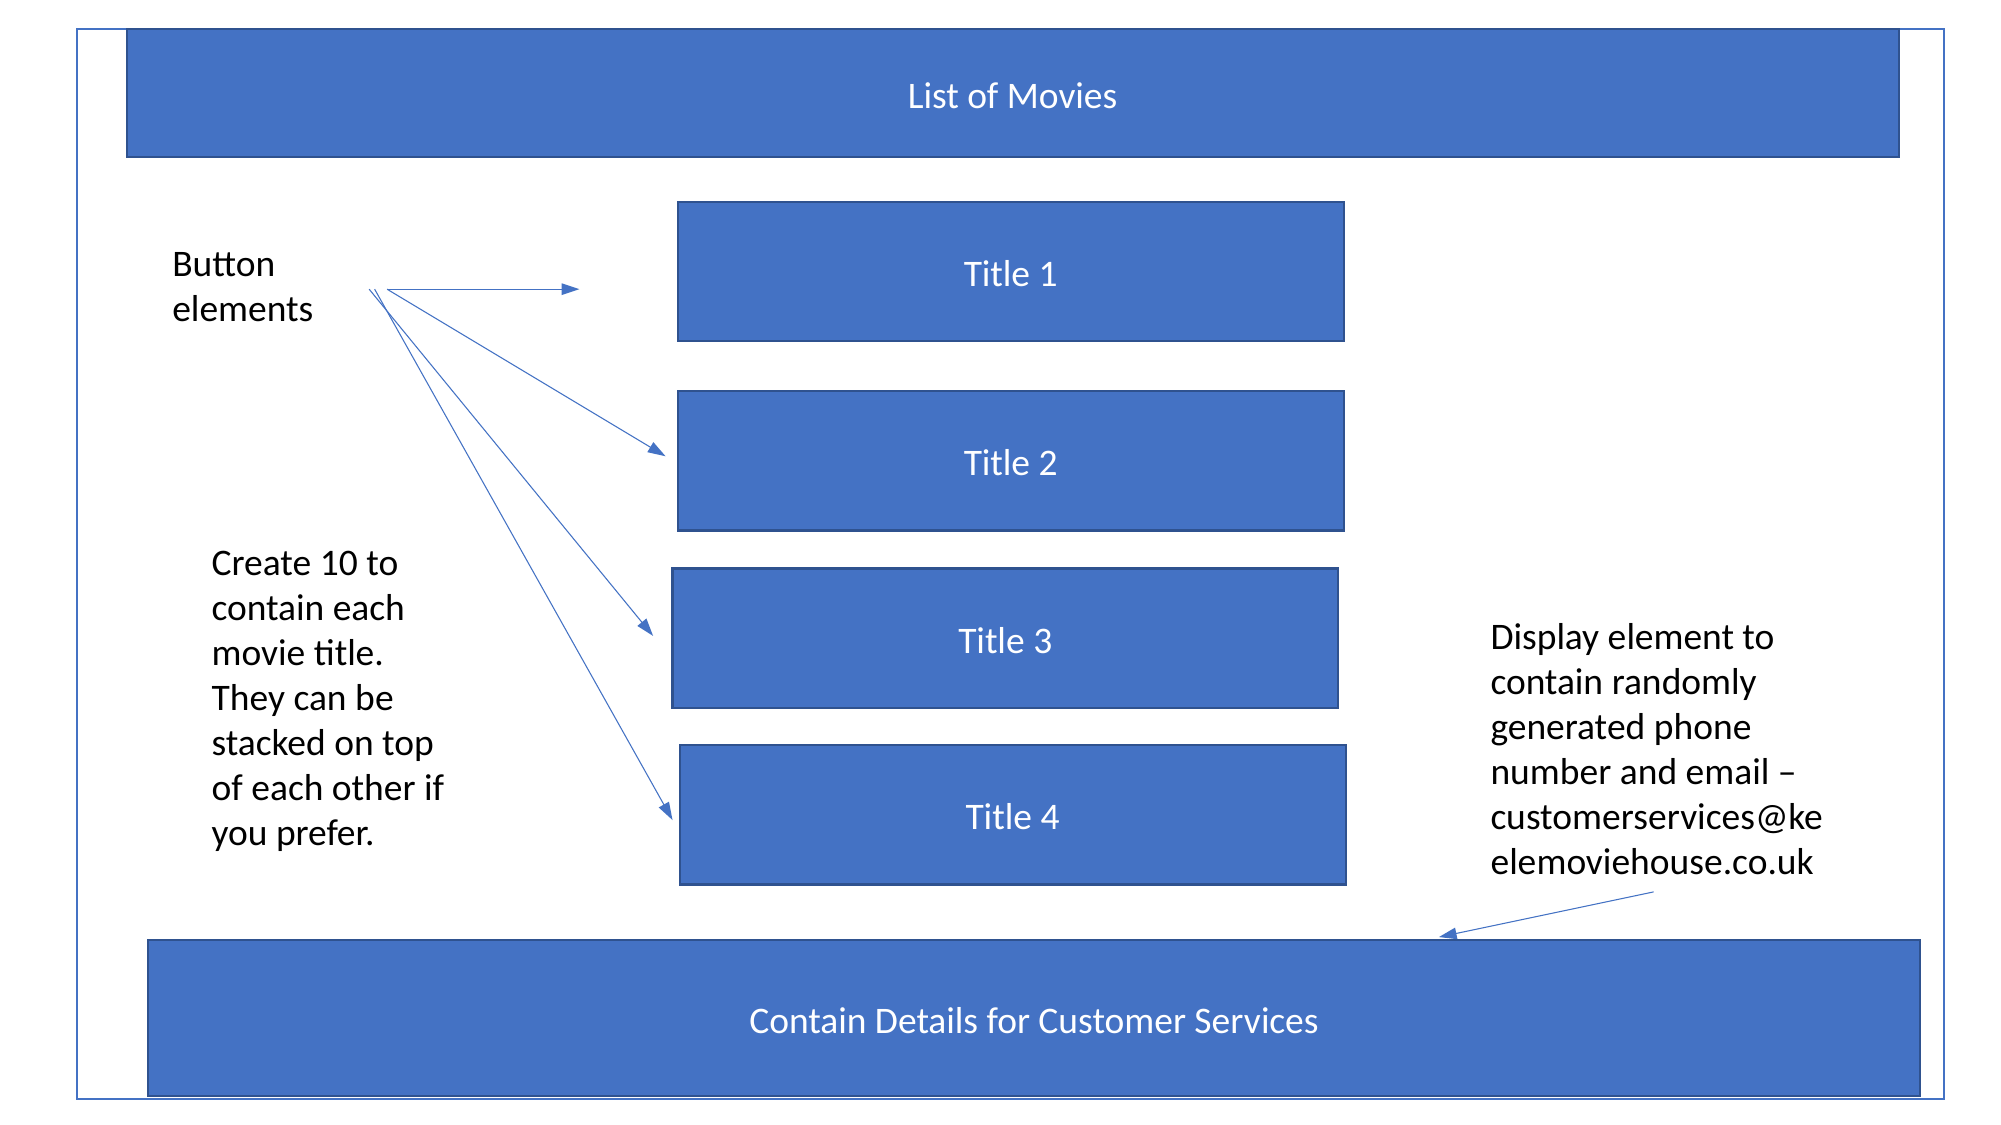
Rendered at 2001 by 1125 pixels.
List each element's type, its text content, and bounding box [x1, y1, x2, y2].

text_box Button elements [157, 231, 352, 338]
text_box Title 2 [678, 391, 1344, 530]
text_box Title 3 [673, 569, 1338, 708]
text_box Contain Details for Customer Services [148, 940, 1920, 1096]
text_box Title 4 [680, 745, 1346, 884]
text_box Create 10 to contain each movie title. They can be stacked on top of each other if you prefer. [196, 529, 481, 864]
text_box [77, 29, 1944, 1099]
text_box List of Movies [127, 29, 1899, 157]
text_box Title 1 [678, 202, 1344, 341]
text_box Display element to contain randomly generated phone number and email – customerservices@keelemoviehouse.co.uk [1475, 604, 1843, 892]
